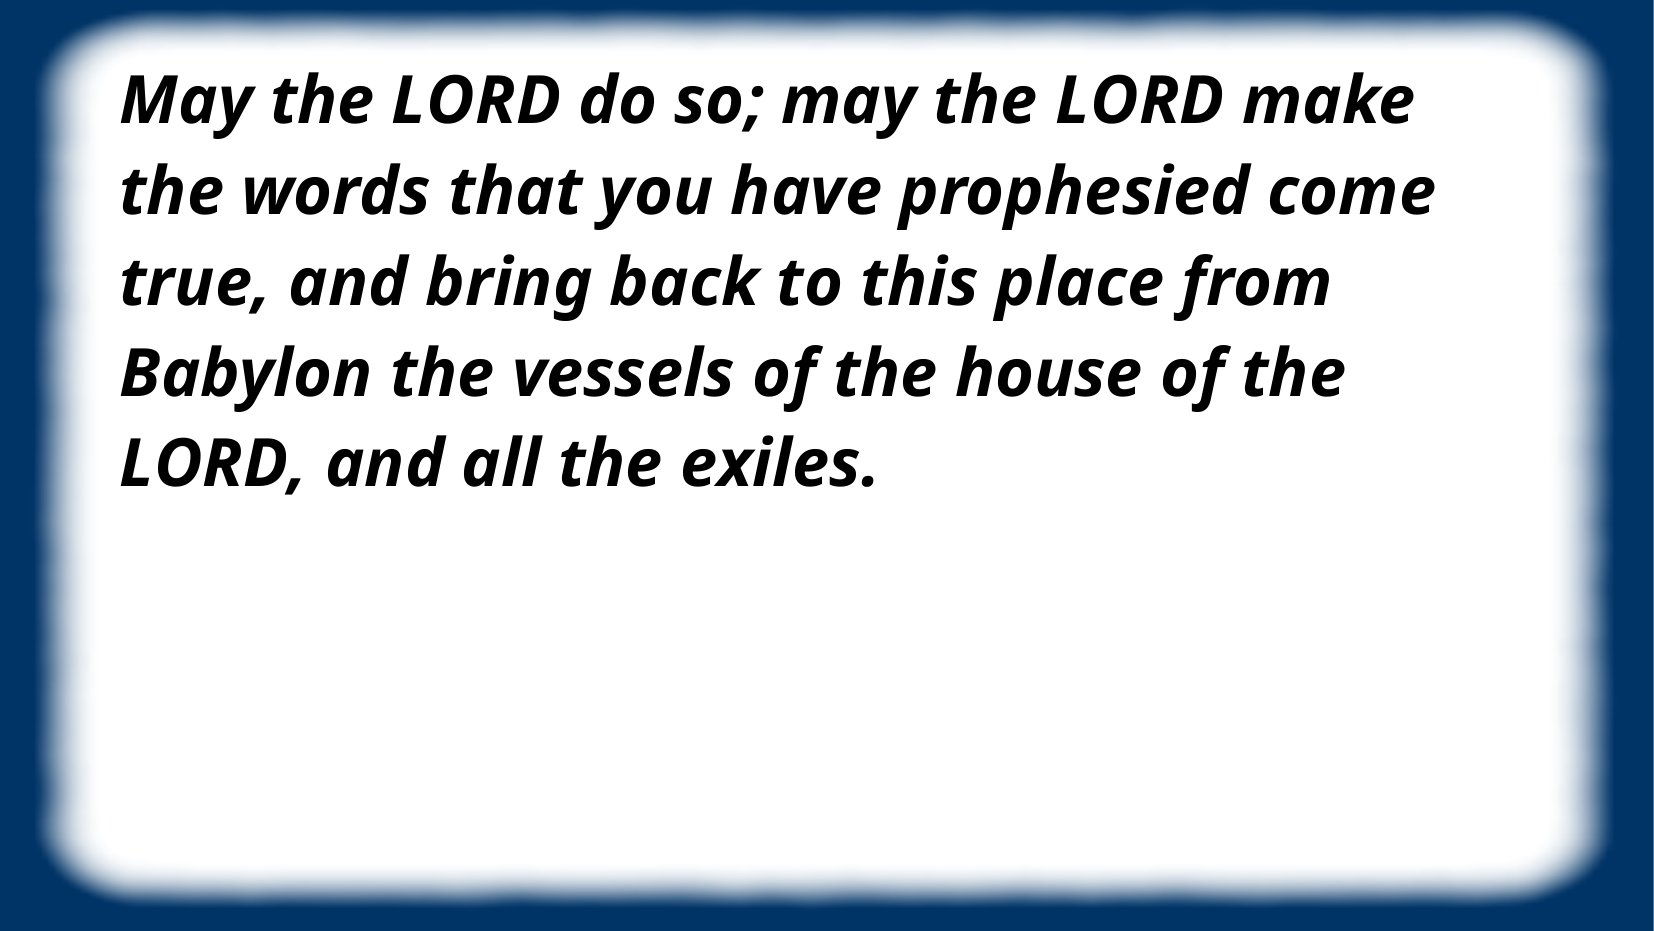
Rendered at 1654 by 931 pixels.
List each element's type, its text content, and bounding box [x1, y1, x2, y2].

picture [0, 0, 1654, 931]
text_box May the LORD do so; may the LORD make the words that you have prophesied come true, and bring back to this place from Babylon the vessels of the house of the LORD, and all the exiles. [105, 45, 1546, 504]
